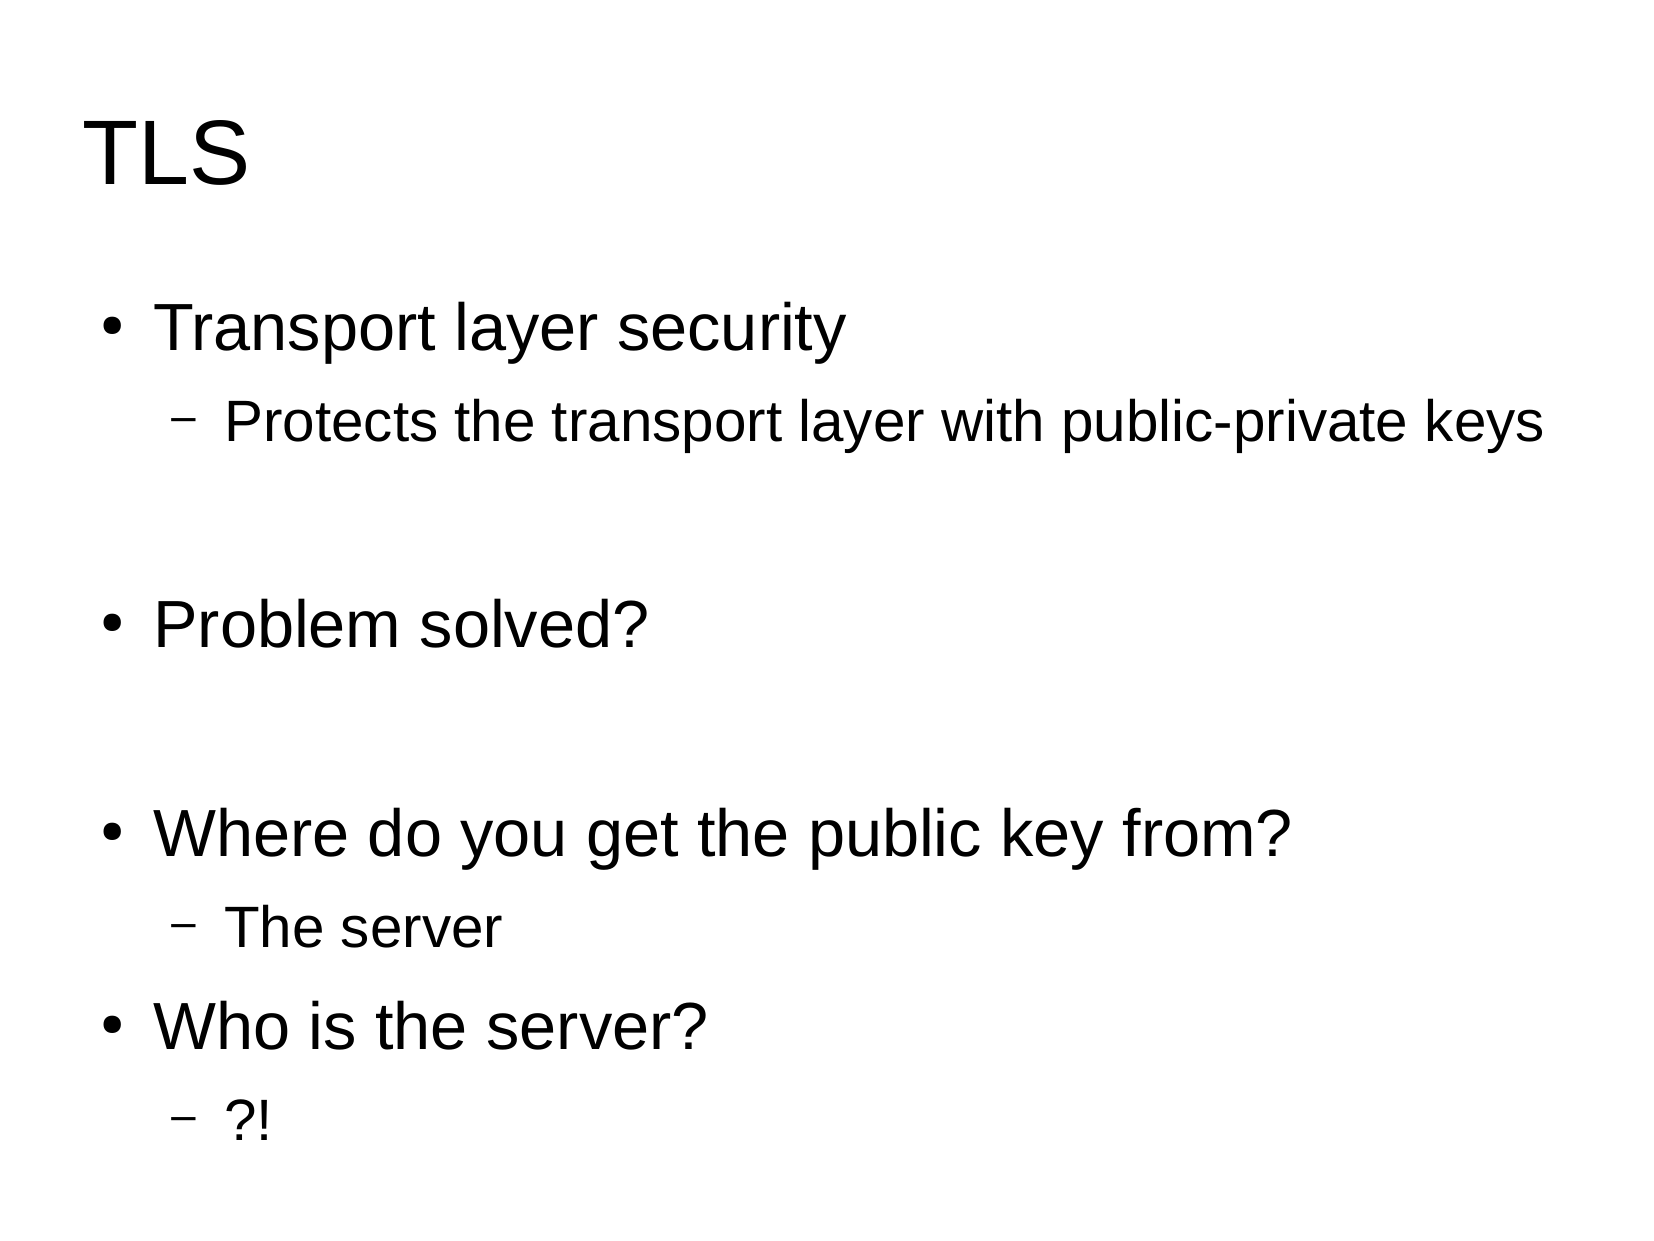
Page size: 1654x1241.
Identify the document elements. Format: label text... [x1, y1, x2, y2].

list Transport layer security Protects the transport layer with public-private keys Problem solved? Where do you get the public key from? The server Who is the server? ?! [82, 290, 1571, 1158]
title TLS [82, 49, 1571, 257]
